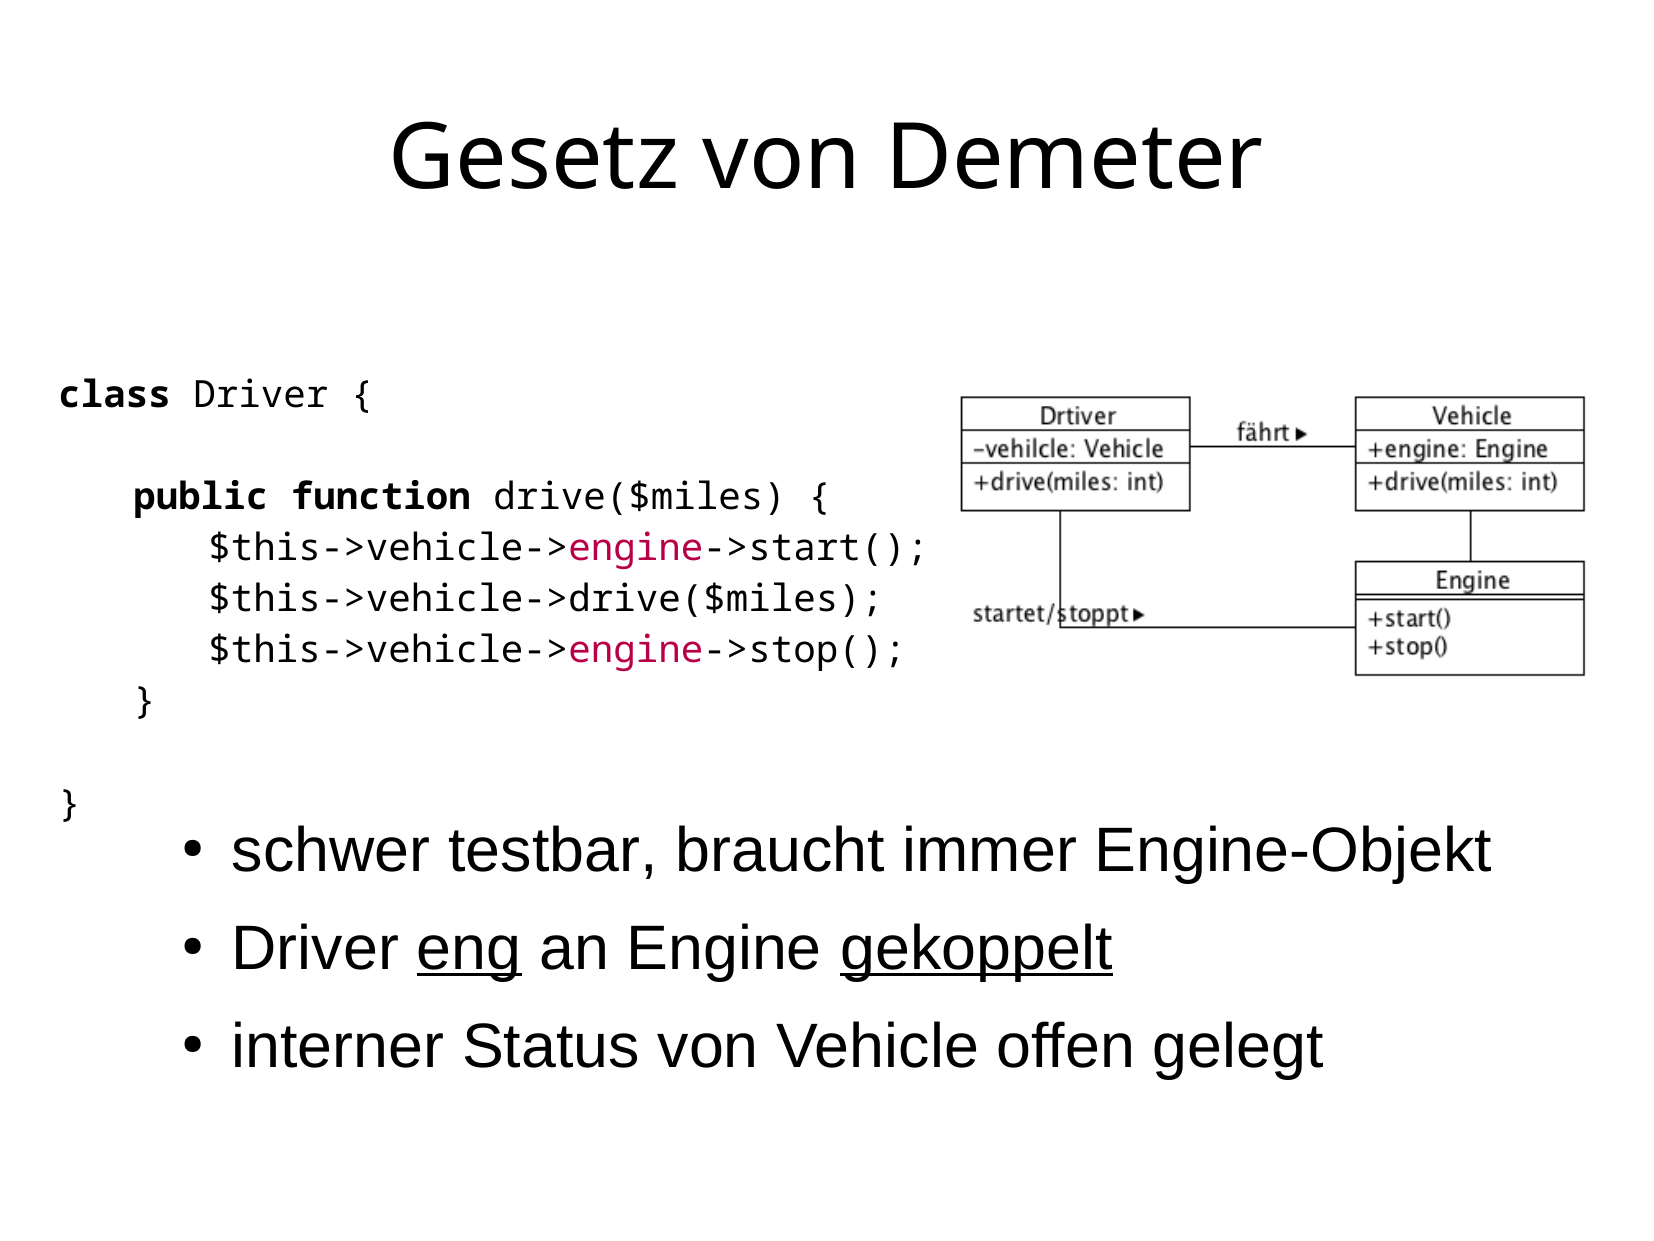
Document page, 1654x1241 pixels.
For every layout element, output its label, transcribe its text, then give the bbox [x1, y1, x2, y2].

picture [879, 331, 1618, 709]
list schwer testbar, braucht immer Engine-Objekt Driver eng an Engine gekoppelt interner Status von Vehicle offen gelegt [165, 814, 1501, 1134]
text_box class Driver { public function drive($miles) { $this->vehicle->engine->start(); $this->vehicle->drive($miles); $this->vehicle->engine->stop(); } } [43, 360, 963, 713]
title Gesetz von Demeter [82, 56, 1571, 250]
